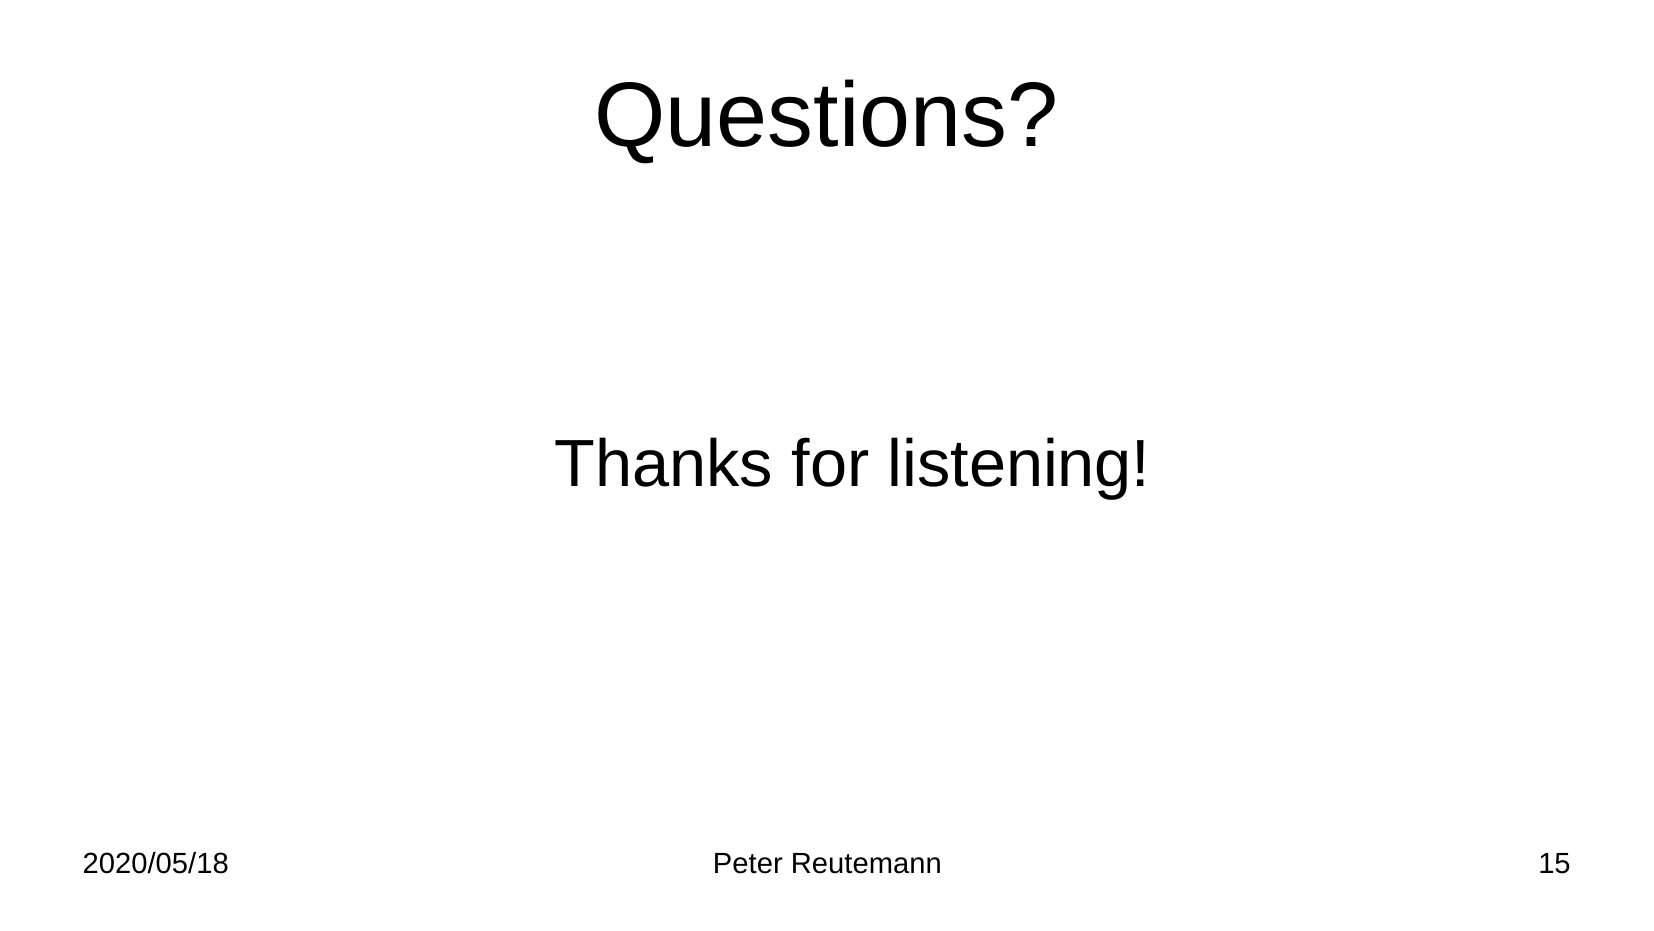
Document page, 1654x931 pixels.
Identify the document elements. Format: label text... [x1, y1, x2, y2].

list Thanks for listening! [82, 217, 1571, 758]
title Questions? [82, 37, 1571, 193]
